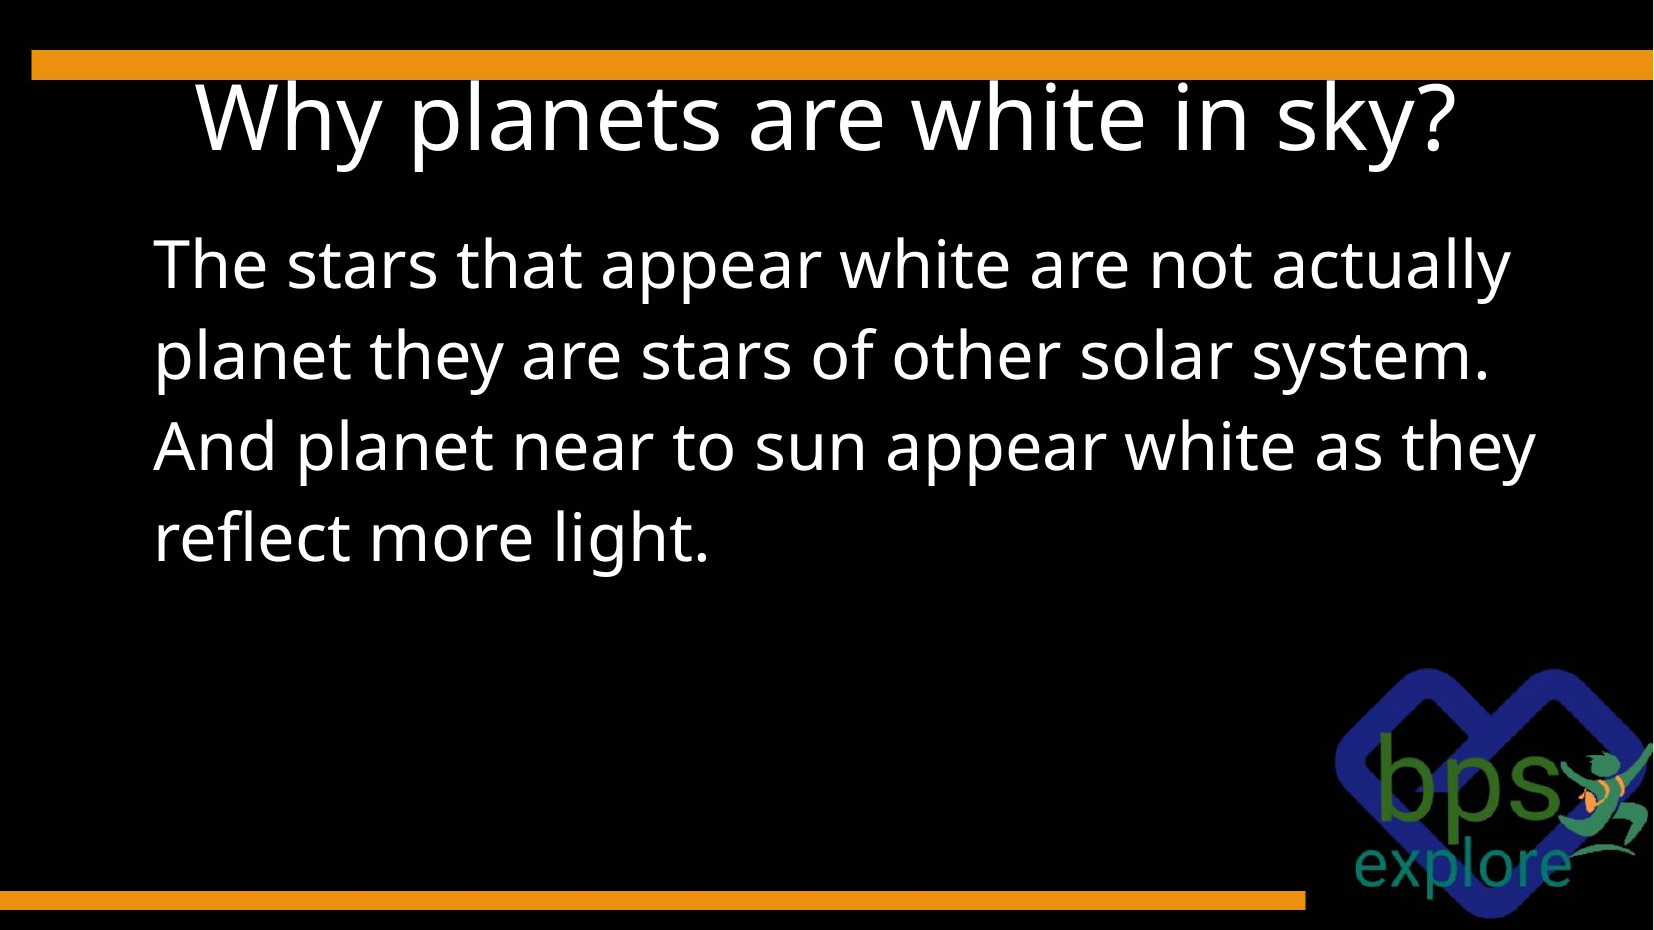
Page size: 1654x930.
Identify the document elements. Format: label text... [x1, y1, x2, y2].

title Why planets are white in sky? [82, 37, 1571, 193]
picture [0, 0, 1654, 930]
list The stars that appear white are not actually planet they are stars of other solar system. And planet near to sun appear white as they reflect more light. [82, 217, 1571, 757]
